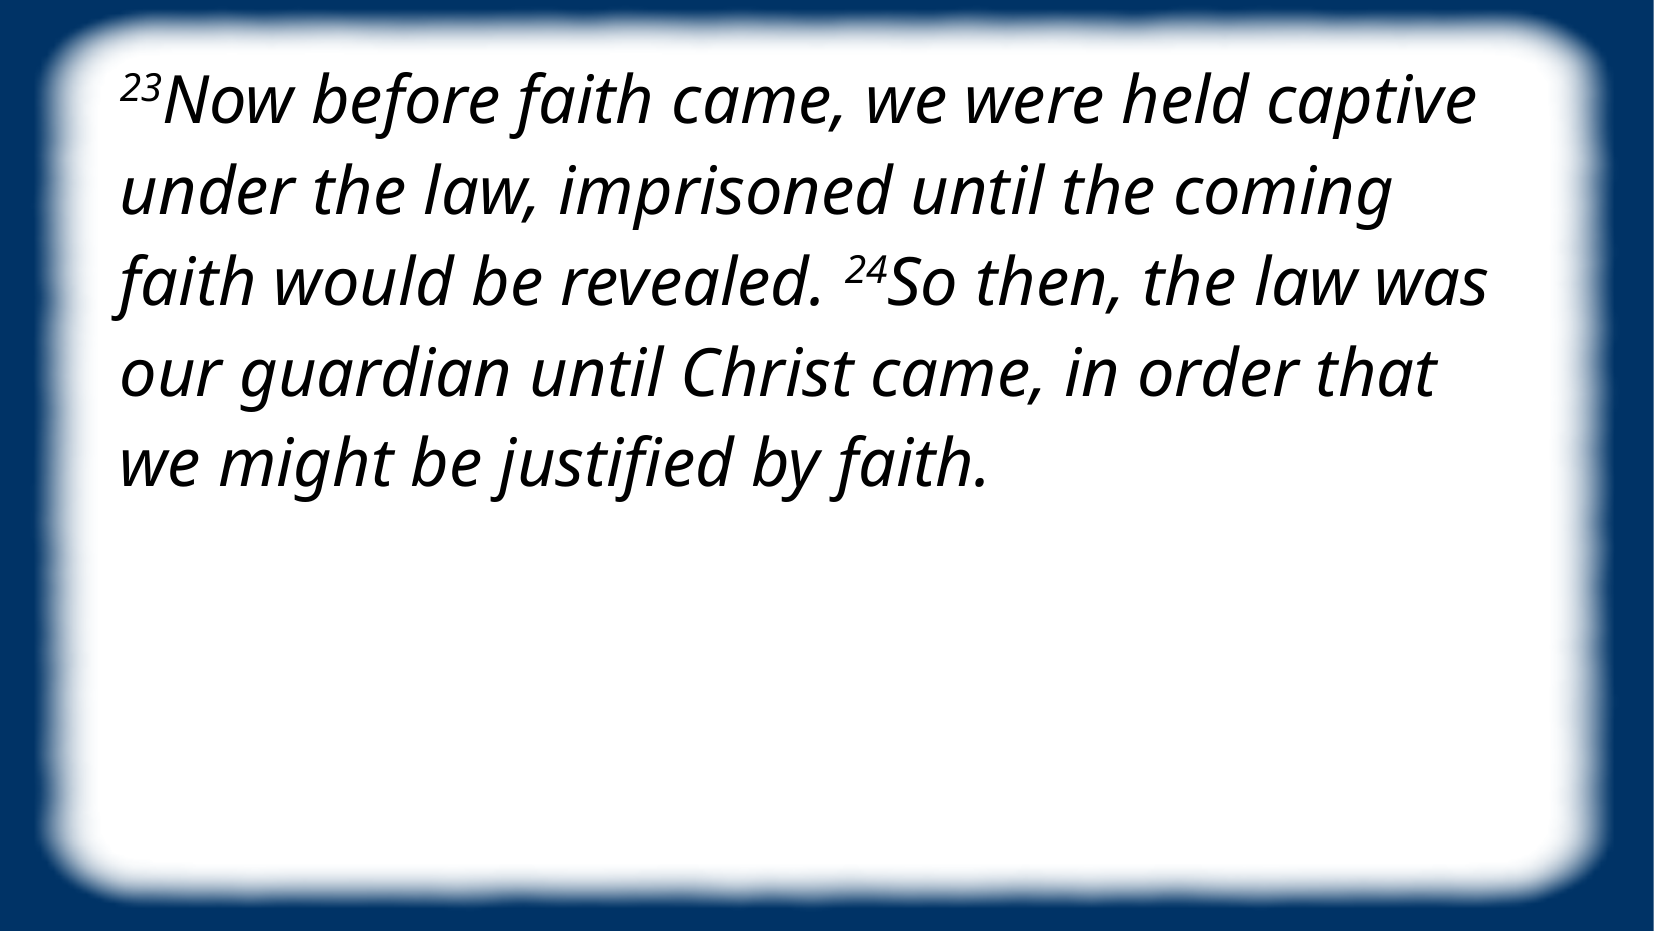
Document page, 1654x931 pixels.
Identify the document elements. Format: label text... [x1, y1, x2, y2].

text_box 23Now before faith came, we were held captive under the law, imprisoned until the coming faith would be revealed. 24So then, the law was our guardian until Christ came, in order that we might be justified by faith. [105, 45, 1546, 526]
picture [0, 0, 1654, 931]
